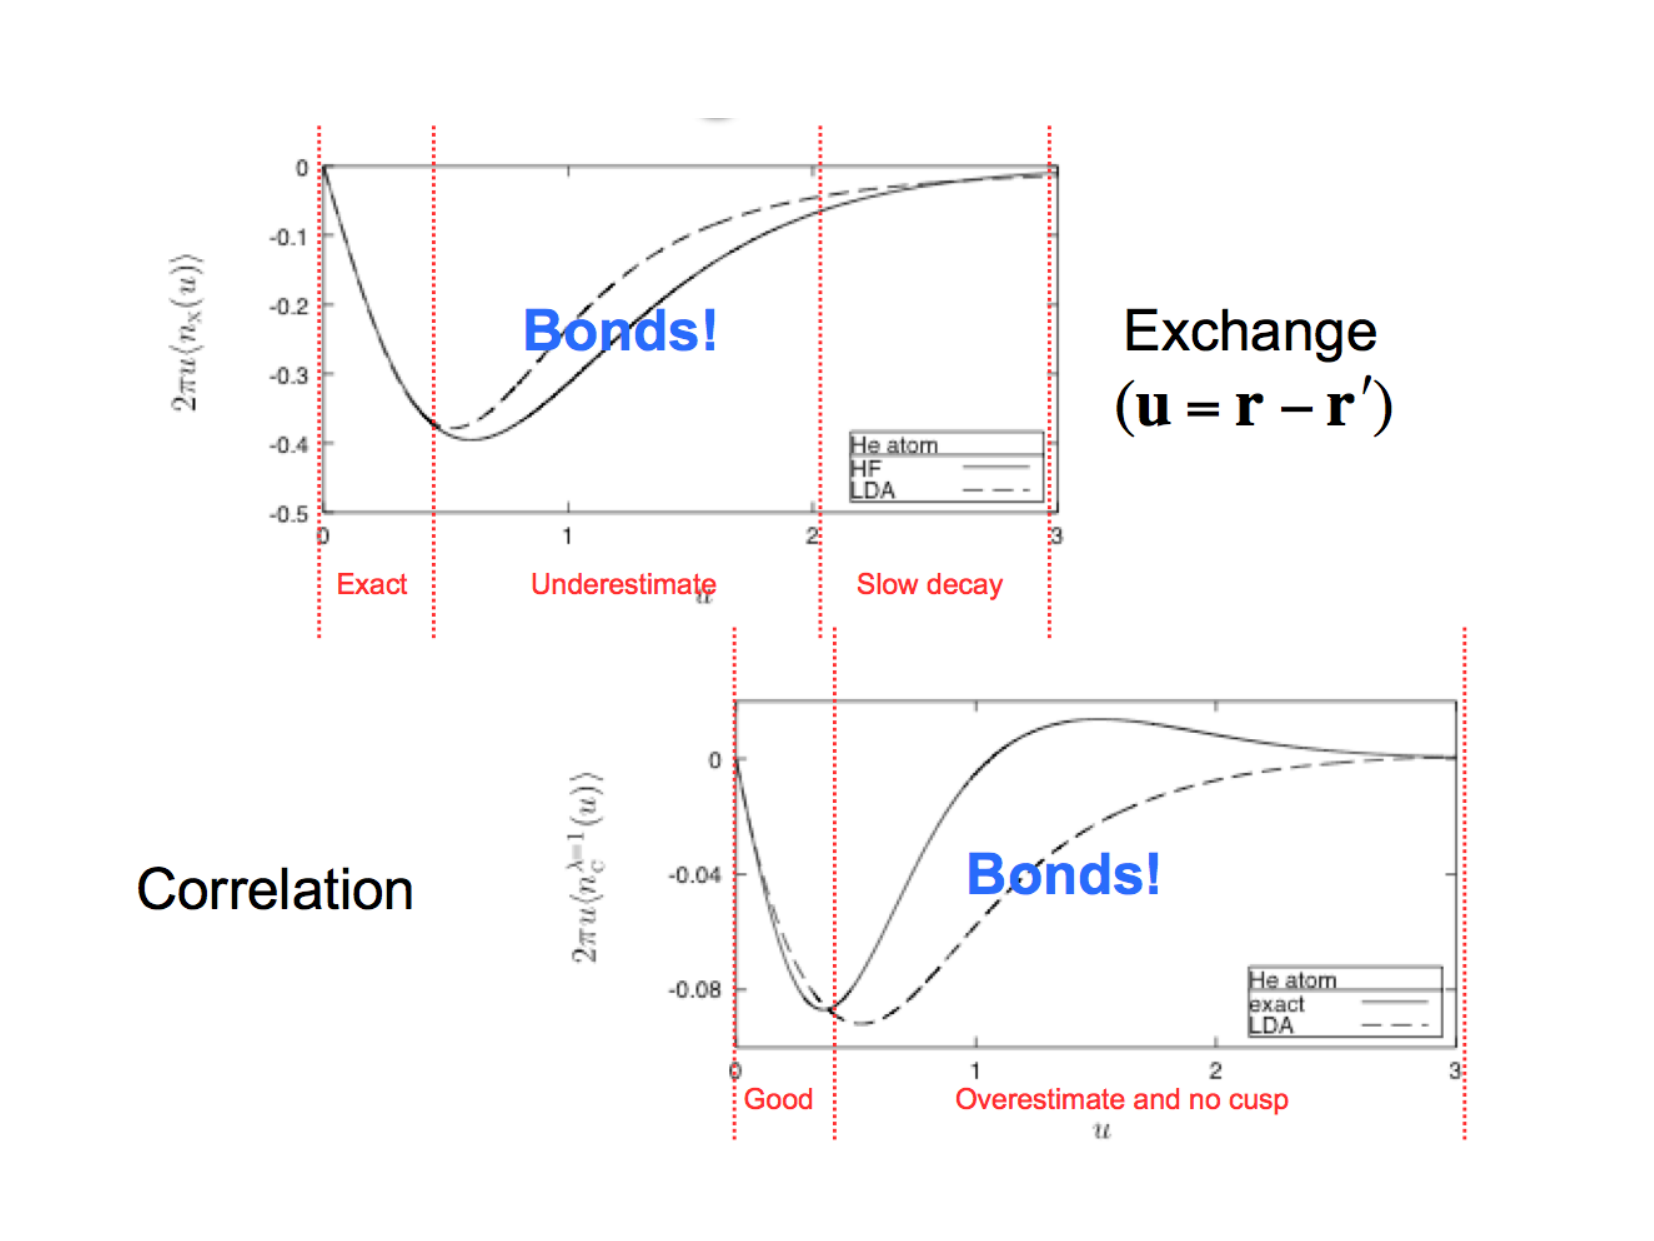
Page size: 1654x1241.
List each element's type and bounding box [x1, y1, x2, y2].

picture [126, 118, 1480, 1148]
